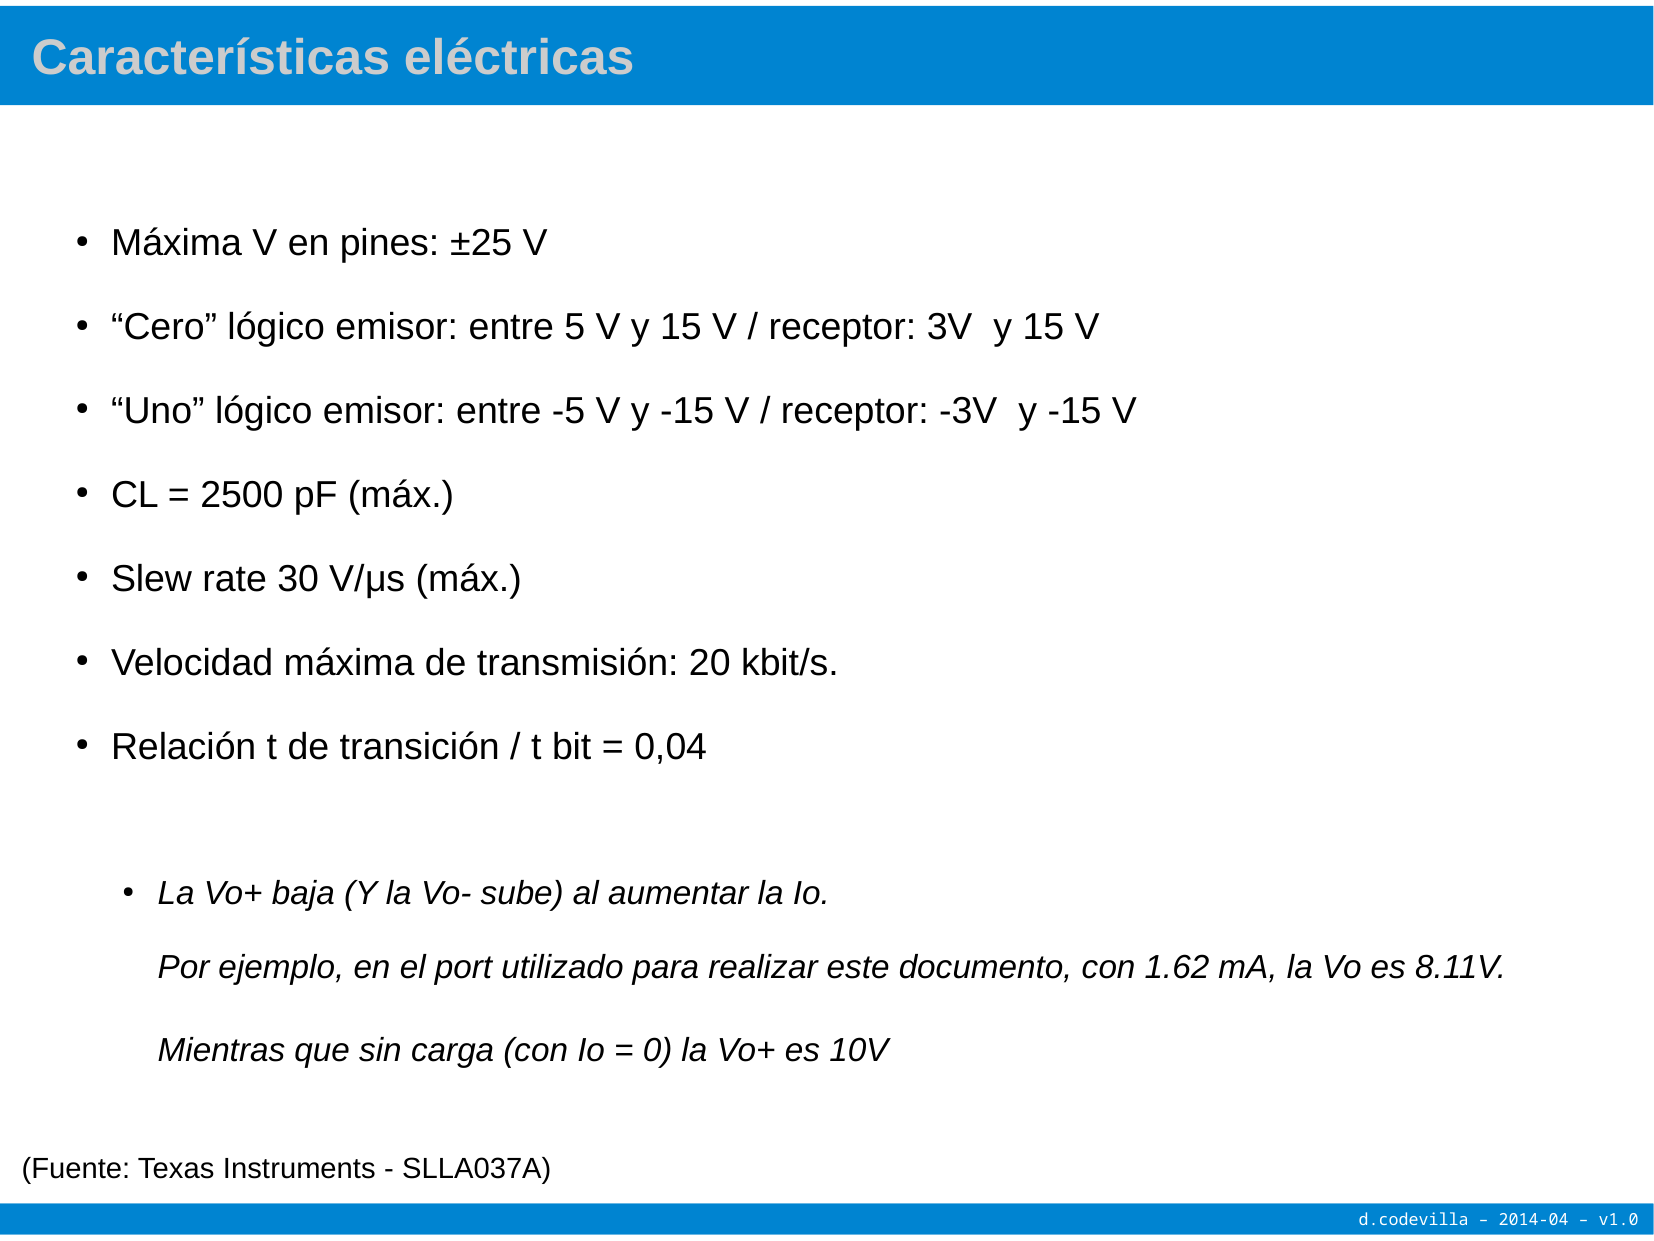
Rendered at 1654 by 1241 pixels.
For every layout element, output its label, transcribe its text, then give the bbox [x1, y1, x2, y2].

text_box Máxima V en pines: ±25 V “Cero” lógico emisor: entre 5 V y 15 V / receptor: 3V y 15 V “Uno” lógico emisor: entre -5 V y -15 V / receptor: -3V y -15 V CL = 2500 pF (máx.) Slew rate 30 V/μs (máx.) Velocidad máxima de transmisión: 20 kbit/s. Relación t de transición / t bit = 0,04 [60, 171, 1593, 733]
text_box (Fuente: Texas Instruments - SLLA037A) [6, 1144, 567, 1192]
text_box La Vo+ baja (Y la Vo- sube) al aumentar la Io. Por ejemplo, en el port utilizado para realizar este documento, con 1.62 mA, la Vo es 8.11V. Mientras que sin carga (con Io = 0) la Vo+ es 10V [107, 829, 1547, 1042]
text_box Características eléctricas [16, 21, 1464, 93]
